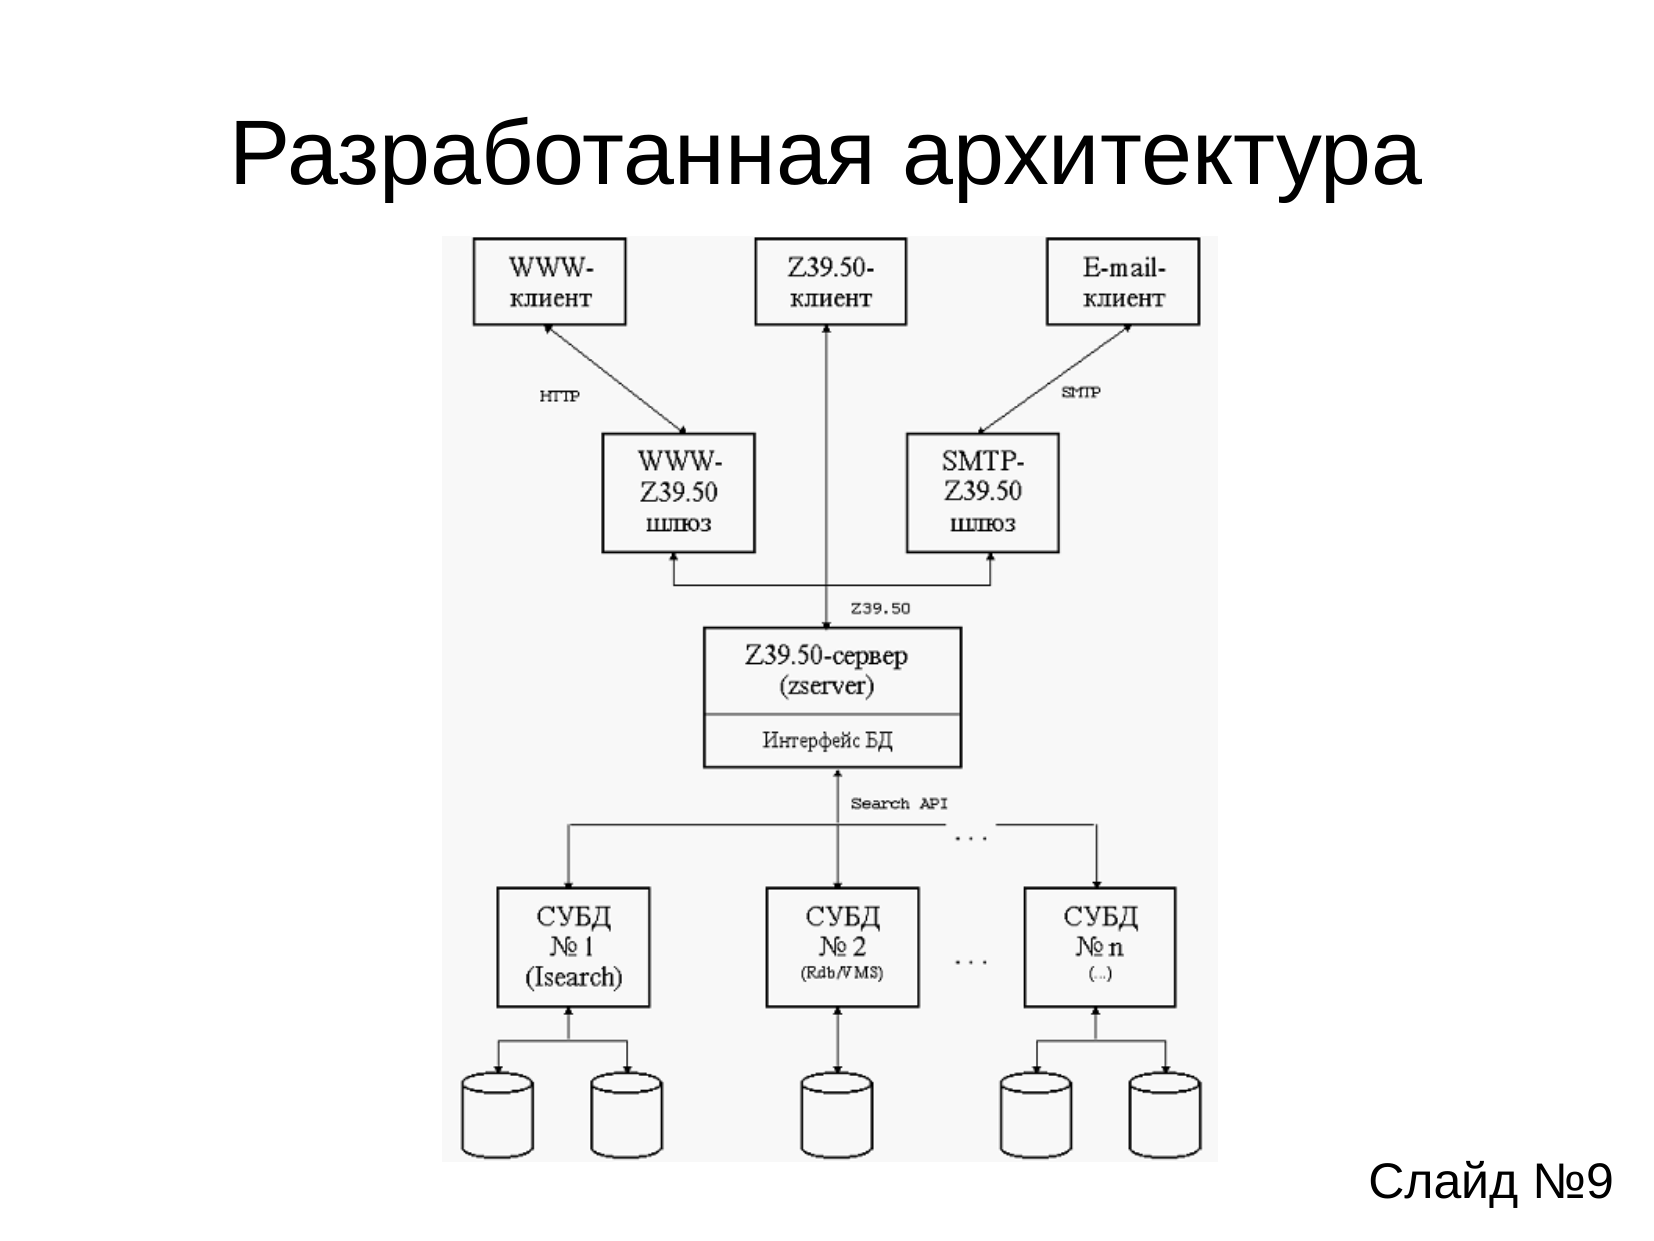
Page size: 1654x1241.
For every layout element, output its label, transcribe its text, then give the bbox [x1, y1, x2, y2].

picture [442, 236, 1218, 1162]
title Разработанная архитектура [82, 56, 1571, 250]
text_box Слайд №9 [1328, 1122, 1654, 1241]
